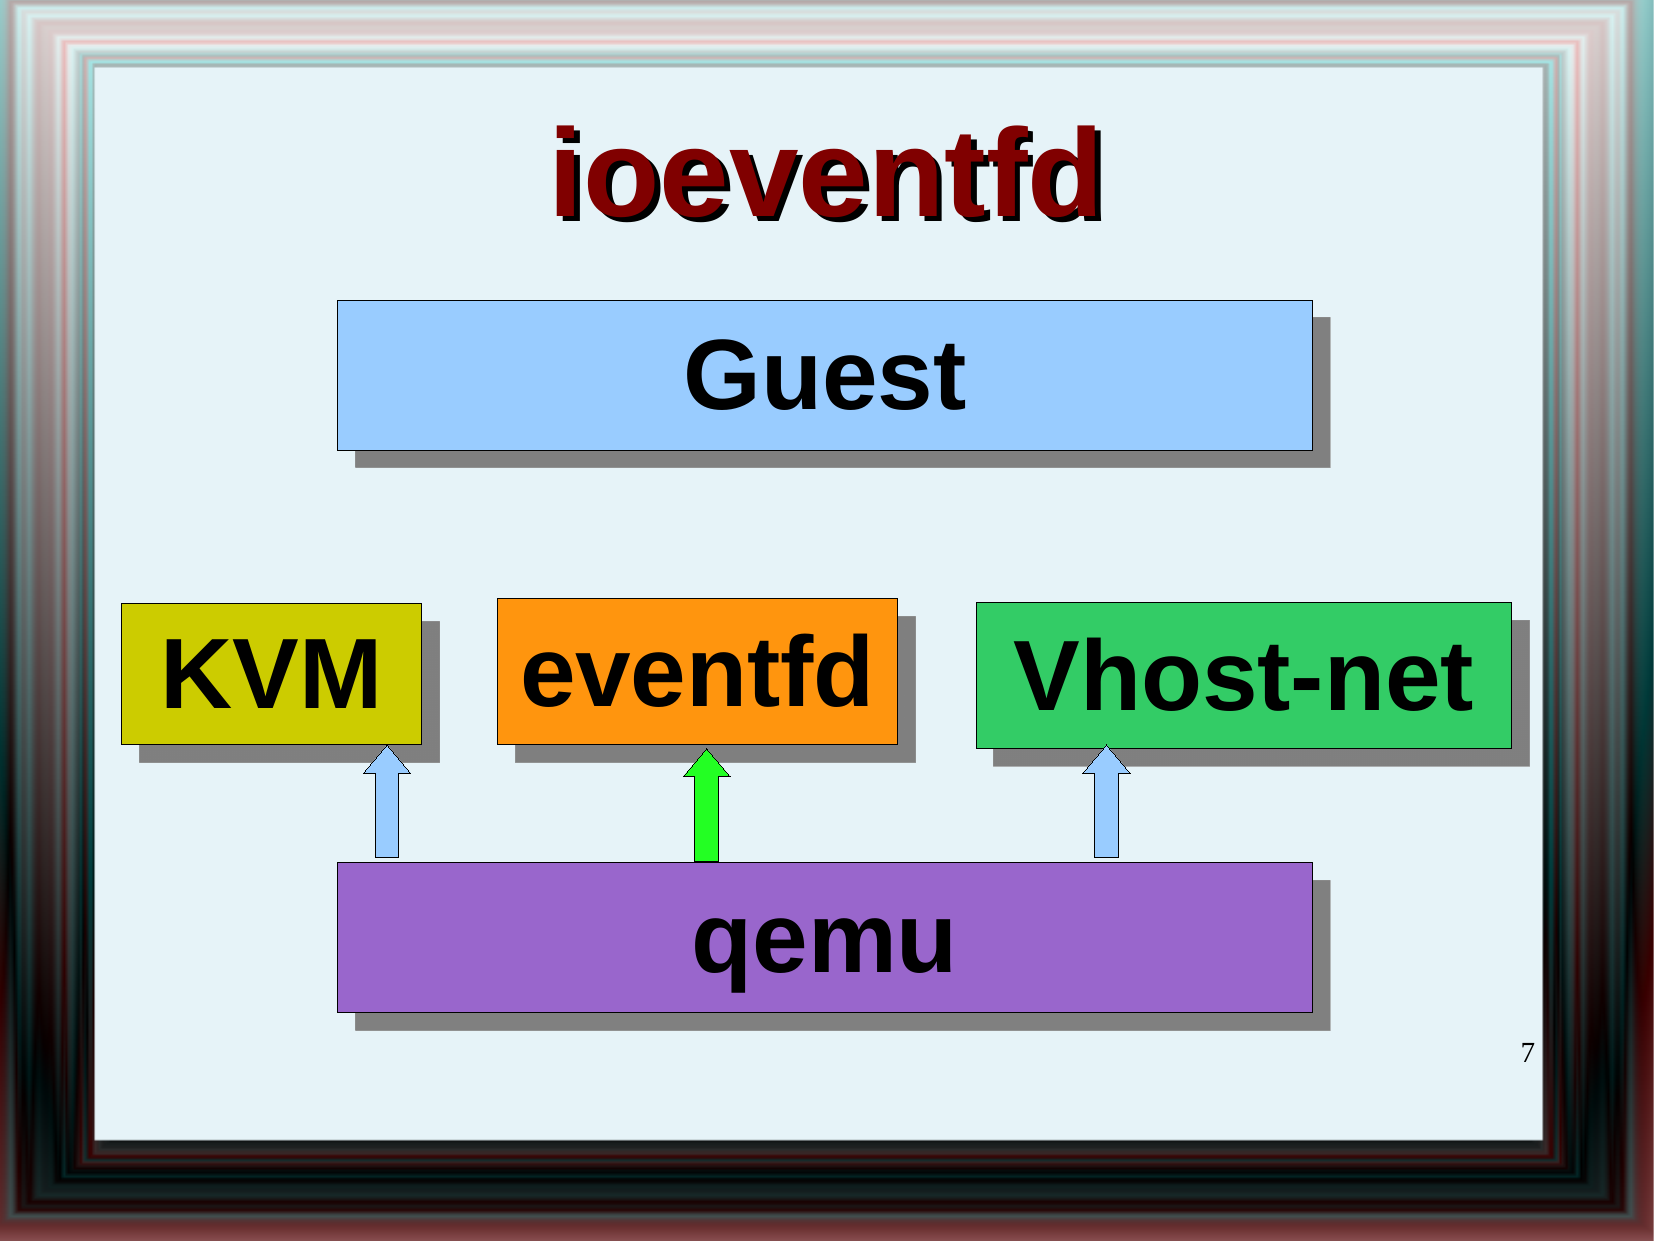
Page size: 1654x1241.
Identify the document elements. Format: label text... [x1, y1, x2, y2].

title ioeventfd [118, 88, 1536, 257]
text_box [1082, 744, 1131, 858]
text_box KVM [121, 603, 422, 745]
text_box [363, 744, 411, 858]
text_box [683, 748, 731, 862]
text_box qemu [337, 862, 1313, 1013]
text_box Vhost-net [976, 602, 1512, 749]
picture [0, 0, 1654, 1241]
text_box Guest [337, 300, 1313, 451]
text_box eventfd [497, 598, 898, 745]
